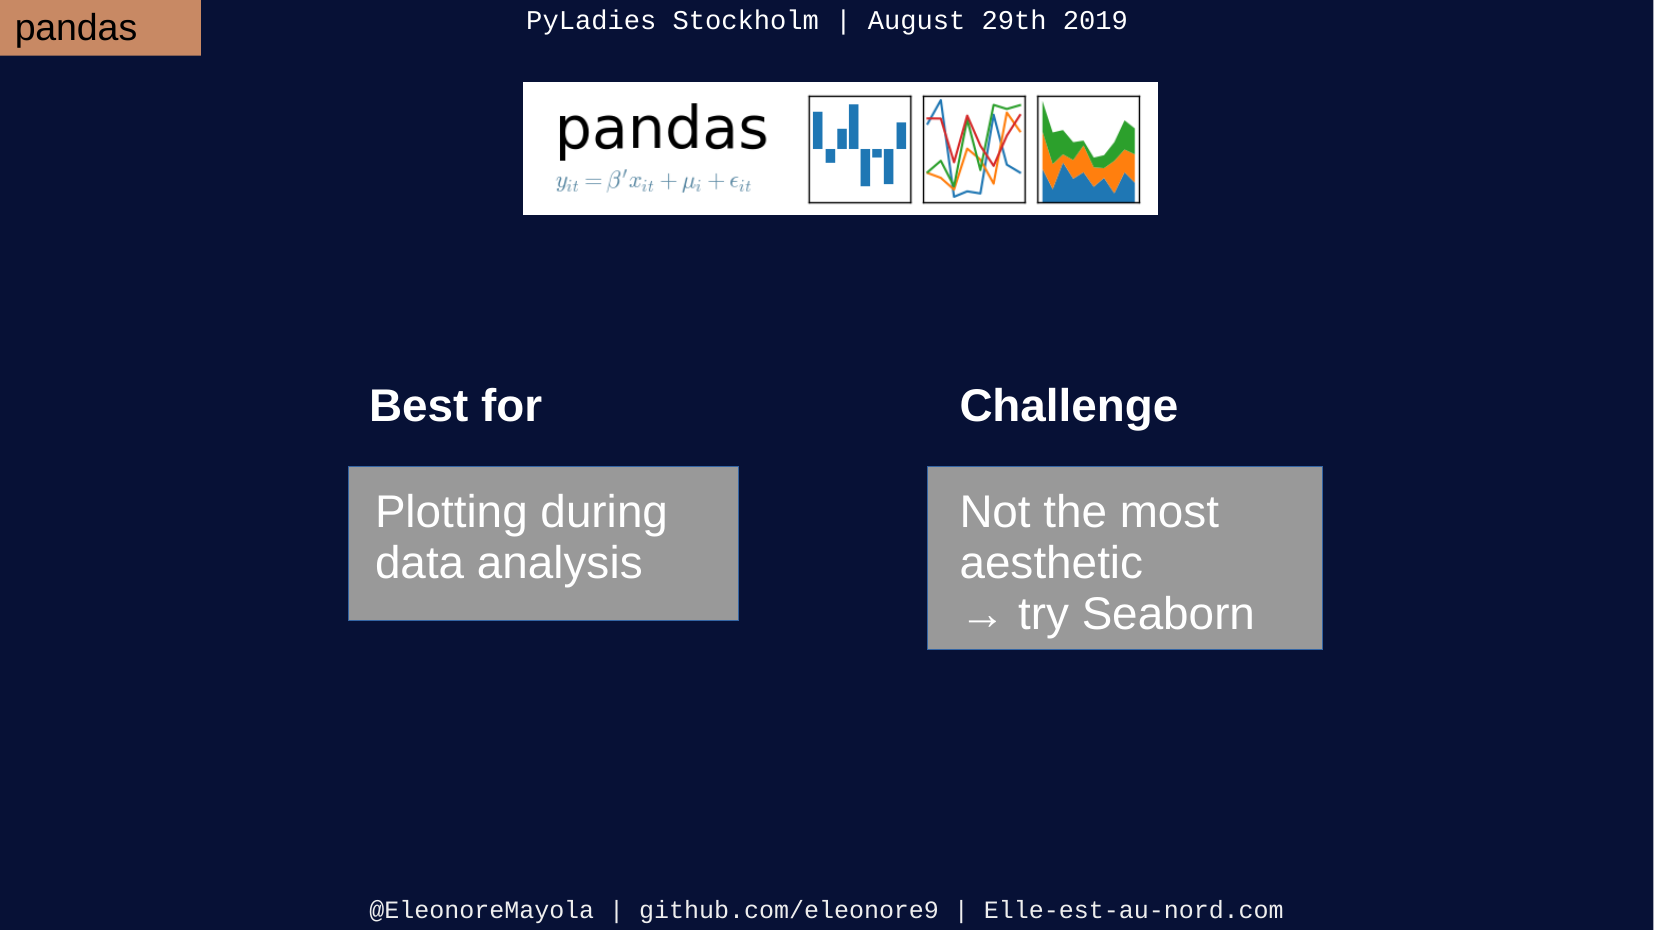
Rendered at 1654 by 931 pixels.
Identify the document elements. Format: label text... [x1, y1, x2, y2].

text_box Best for [354, 372, 709, 439]
text_box PyLadies Stockholm | August 29th 2019 [265, 0, 1388, 60]
text_box pandas [0, 0, 201, 56]
text_box Challenge [944, 372, 1300, 439]
text_box [927, 466, 1323, 650]
text_box @EleonoreMayola | github.com/eleonore9 | Elle-est-au-nord.com [295, 862, 1359, 931]
text_box Not the most aesthetic → try Seaborn [944, 478, 1288, 648]
picture [523, 82, 1158, 215]
text_box [348, 466, 739, 621]
text_box Plotting during data analysis [360, 478, 768, 648]
